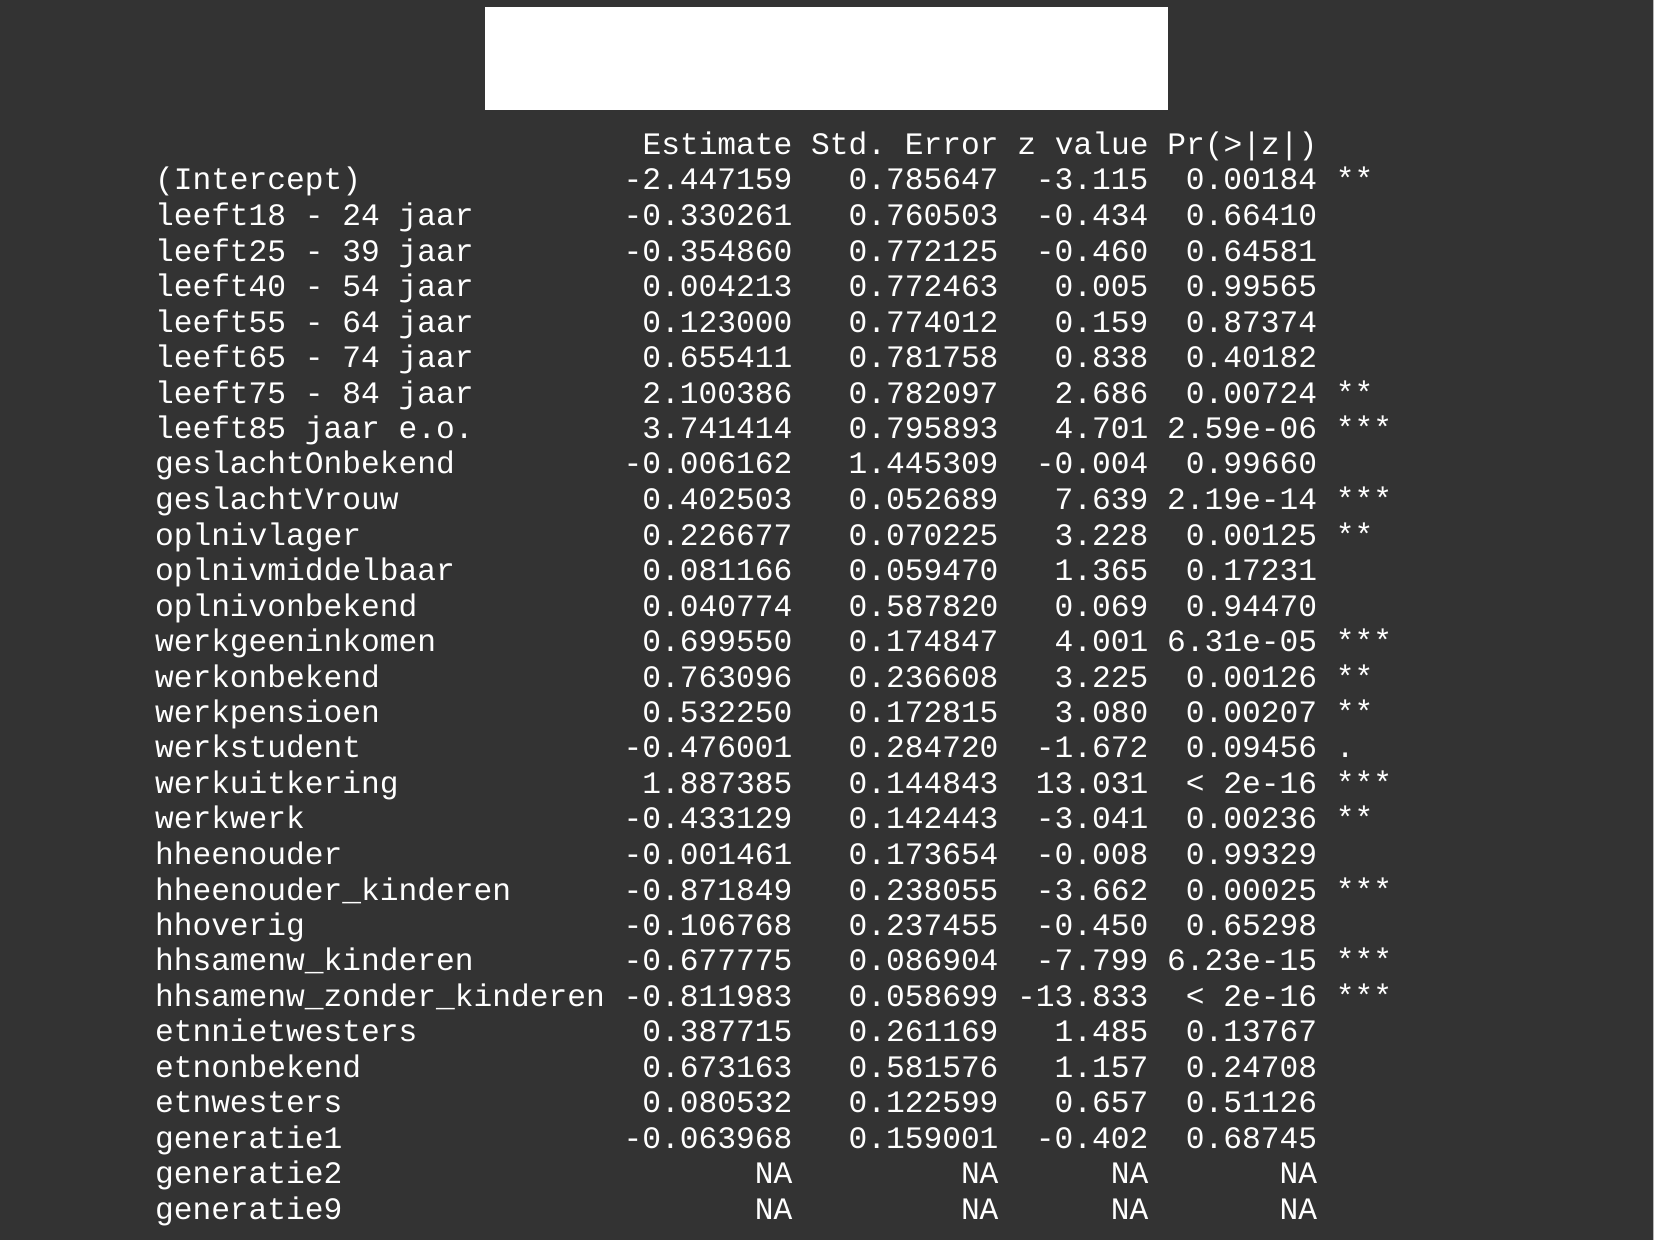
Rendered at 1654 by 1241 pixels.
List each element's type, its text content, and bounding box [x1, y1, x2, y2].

title Model care need [82, 0, 1571, 163]
text_box Estimate Std. Error z value Pr(>|z|) (Intercept) -2.447159 0.785647 -3.115 0.00184 ** leeft18 - 24 jaar -0.330261 0.760503 -0.434 0.66410 leeft25 - 39 jaar -0.354860 0.772125 -0.460 0.64581 leeft40 - 54 jaar 0.004213 0.772463 0.005 0.99565 leeft55 - 64 jaar 0.123000 0.774012 0.159 0.87374 leeft65 - 74 jaar 0.655411 0.781758 0.838 0.40182 leeft75 - 84 jaar 2.100386 0.782097 2.686 0.00724 ** leeft85 jaar e.o. 3.741414 0.795893 4.701 2.59e-06 *** geslachtOnbekend -0.006162 1.445309 -0.004 0.99660 geslachtVrouw 0.402503 0.052689 7.639 2.19e-14 *** oplnivlager 0.226677 0.070225 3.228 0.00125 ** oplnivmiddelbaar 0.081166 0.059470 1.365 0.17231 oplnivonbekend 0.040774 0.587820 0.069 0.94470 werkgeeninkomen 0.699550 0.174847 4.001 6.31e-05 *** werkonbekend 0.763096 0.236608 3.225 0.00126 ** werkpensioen 0.532250 0.172815 3.080 0.00207 ** werkstudent -0.476001 0.284720 -1.672 0.09456 . werkuitkering 1.887385 0.144843 13.031 < 2e-16 *** werkwerk -0.433129 0.142443 -3.041 0.00236 ** hheenouder -0.001461 0.173654 -0.008 0.99329 hheenouder_kinderen -0.871849 0.238055 -3.662 0.00025 *** hhoverig -0.106768 0.237455 -0.450 0.65298 hhsamenw_kinderen -0.677775 0.086904 -7.799 6.23e-15 *** hhsamenw_zonder_kinderen -0.811983 0.058699 -13.833 < 2e-16 *** etnnietwesters 0.387715 0.261169 1.485 0.13767 etnonbekend 0.673163 0.581576 1.157 0.24708 etnwesters 0.080532 0.122599 0.657 0.51126 generatie1 -0.063968 0.159001 -0.402 0.68745 generatie2 NA NA NA NA generatie9 NA NA NA NA [140, 163, 1544, 1241]
